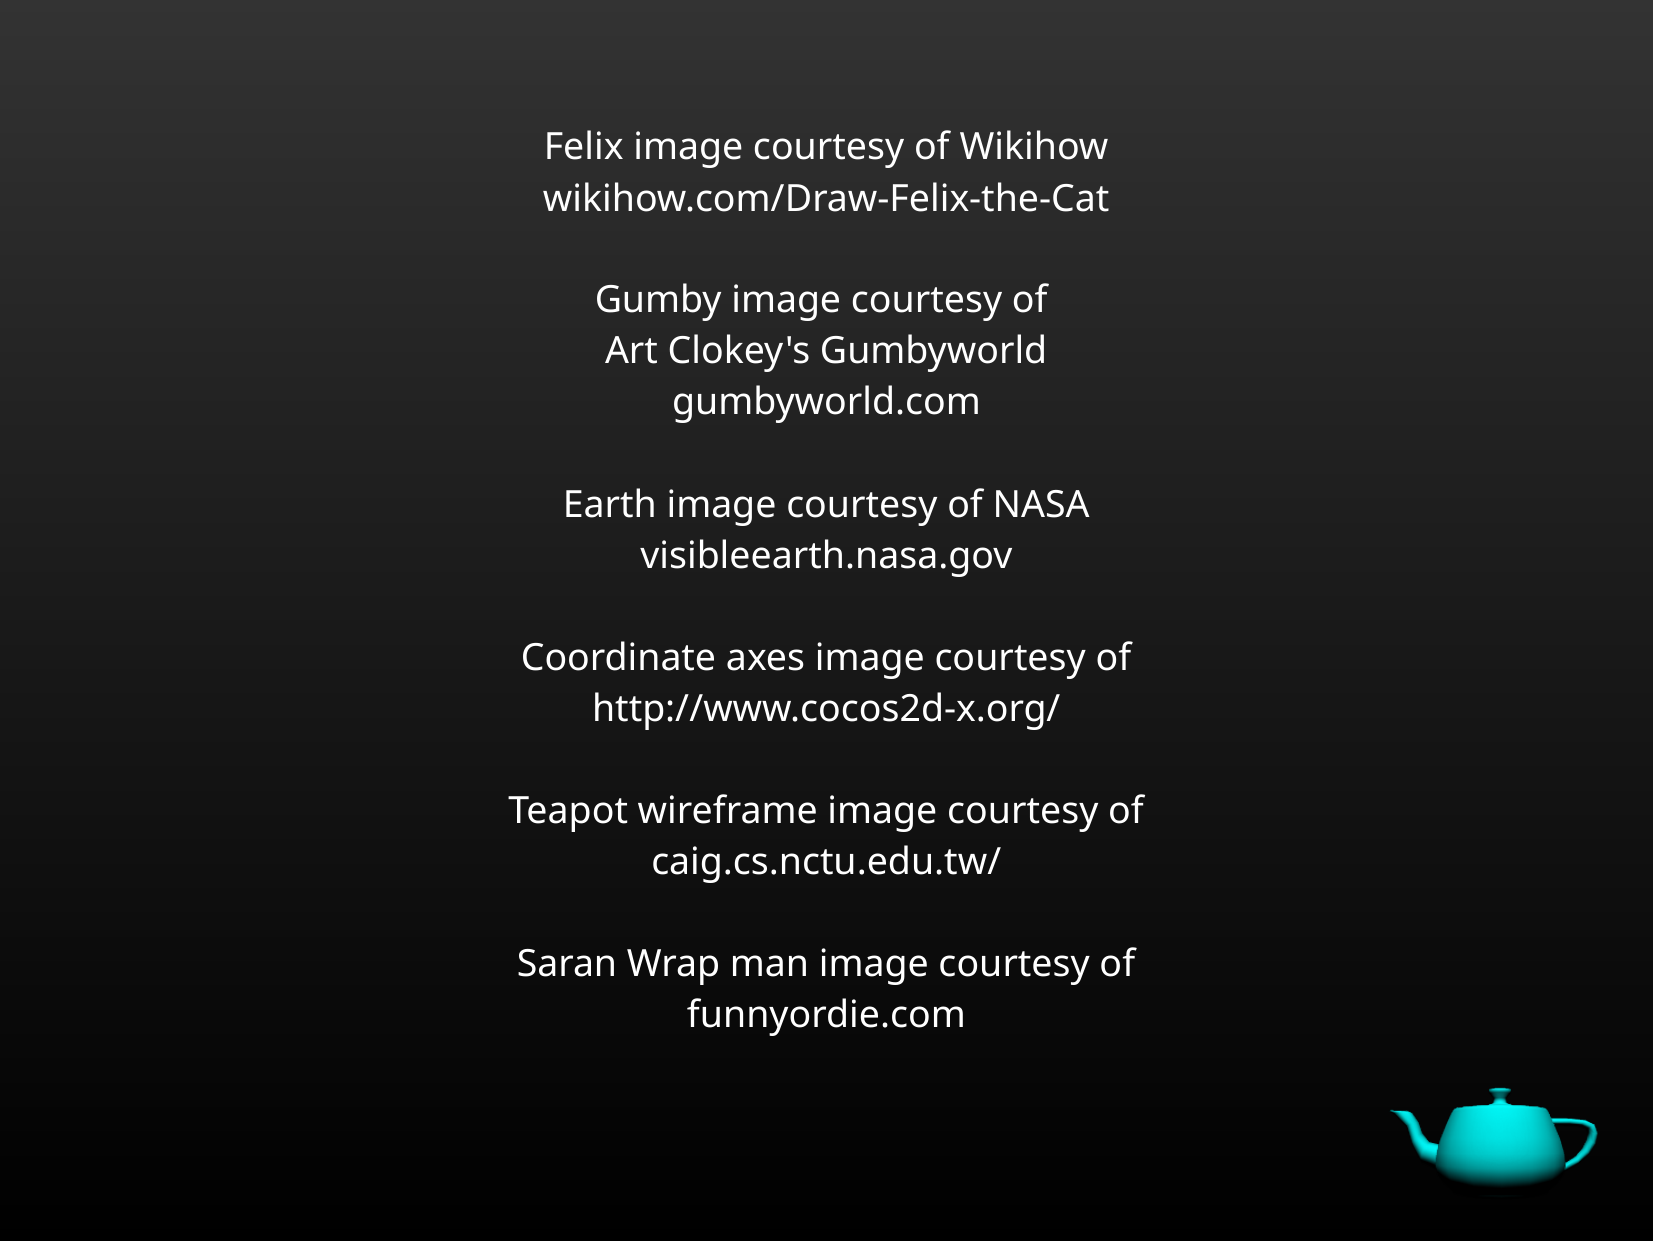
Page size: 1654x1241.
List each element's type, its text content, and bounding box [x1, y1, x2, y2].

picture [1387, 1085, 1600, 1201]
subtitle Felix image courtesy of Wikihow wikihow.com/Draw-Felix-the-Cat Gumby image courtesy of Art Clokey's Gumbyworld gumbyworld.com Earth image courtesy of NASA visibleearth.nasa.gov Coordinate axes image courtesy of http://www.cocos2d-x.org/ Teapot wireframe image courtesy of caig.cs.nctu.edu.tw/ Saran Wrap man image courtesy of funnyordie.com [82, 56, 1571, 1102]
